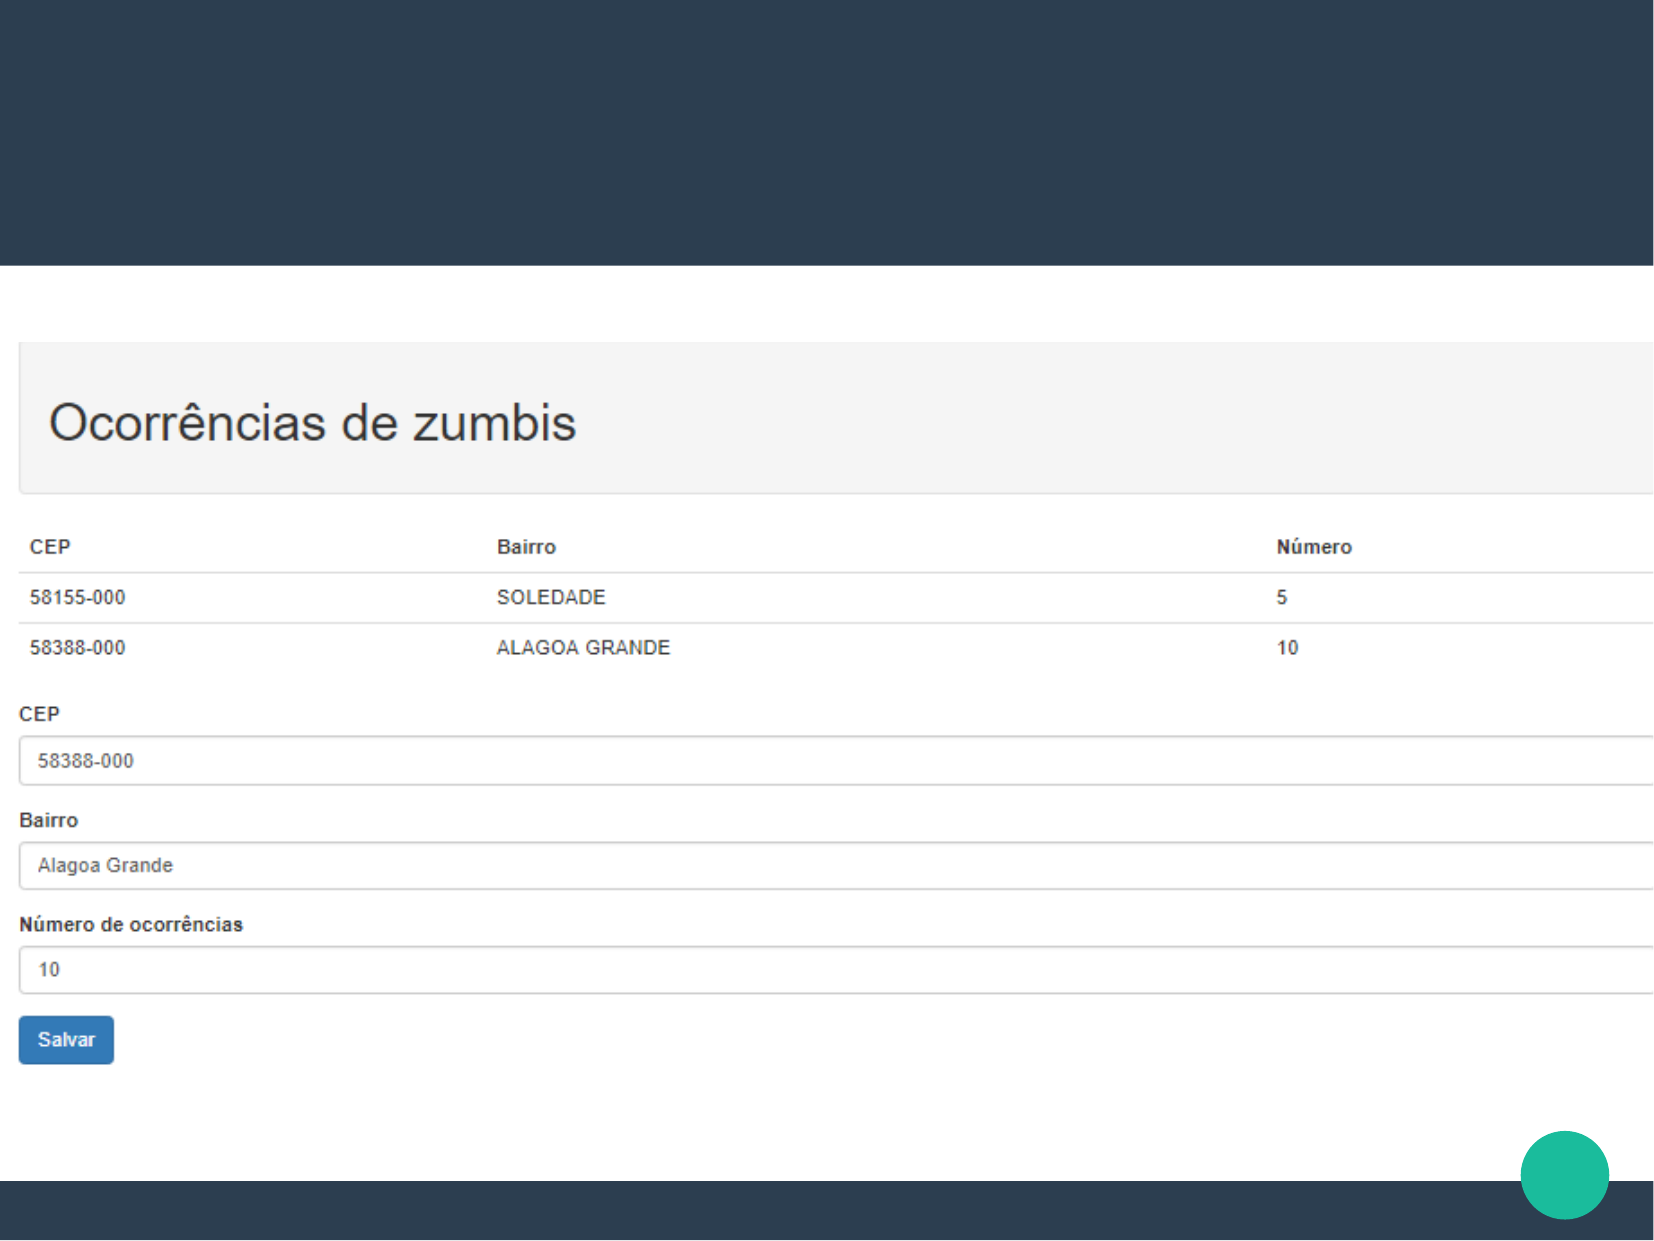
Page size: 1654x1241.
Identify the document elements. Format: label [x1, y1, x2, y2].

picture [12, 342, 1654, 1072]
